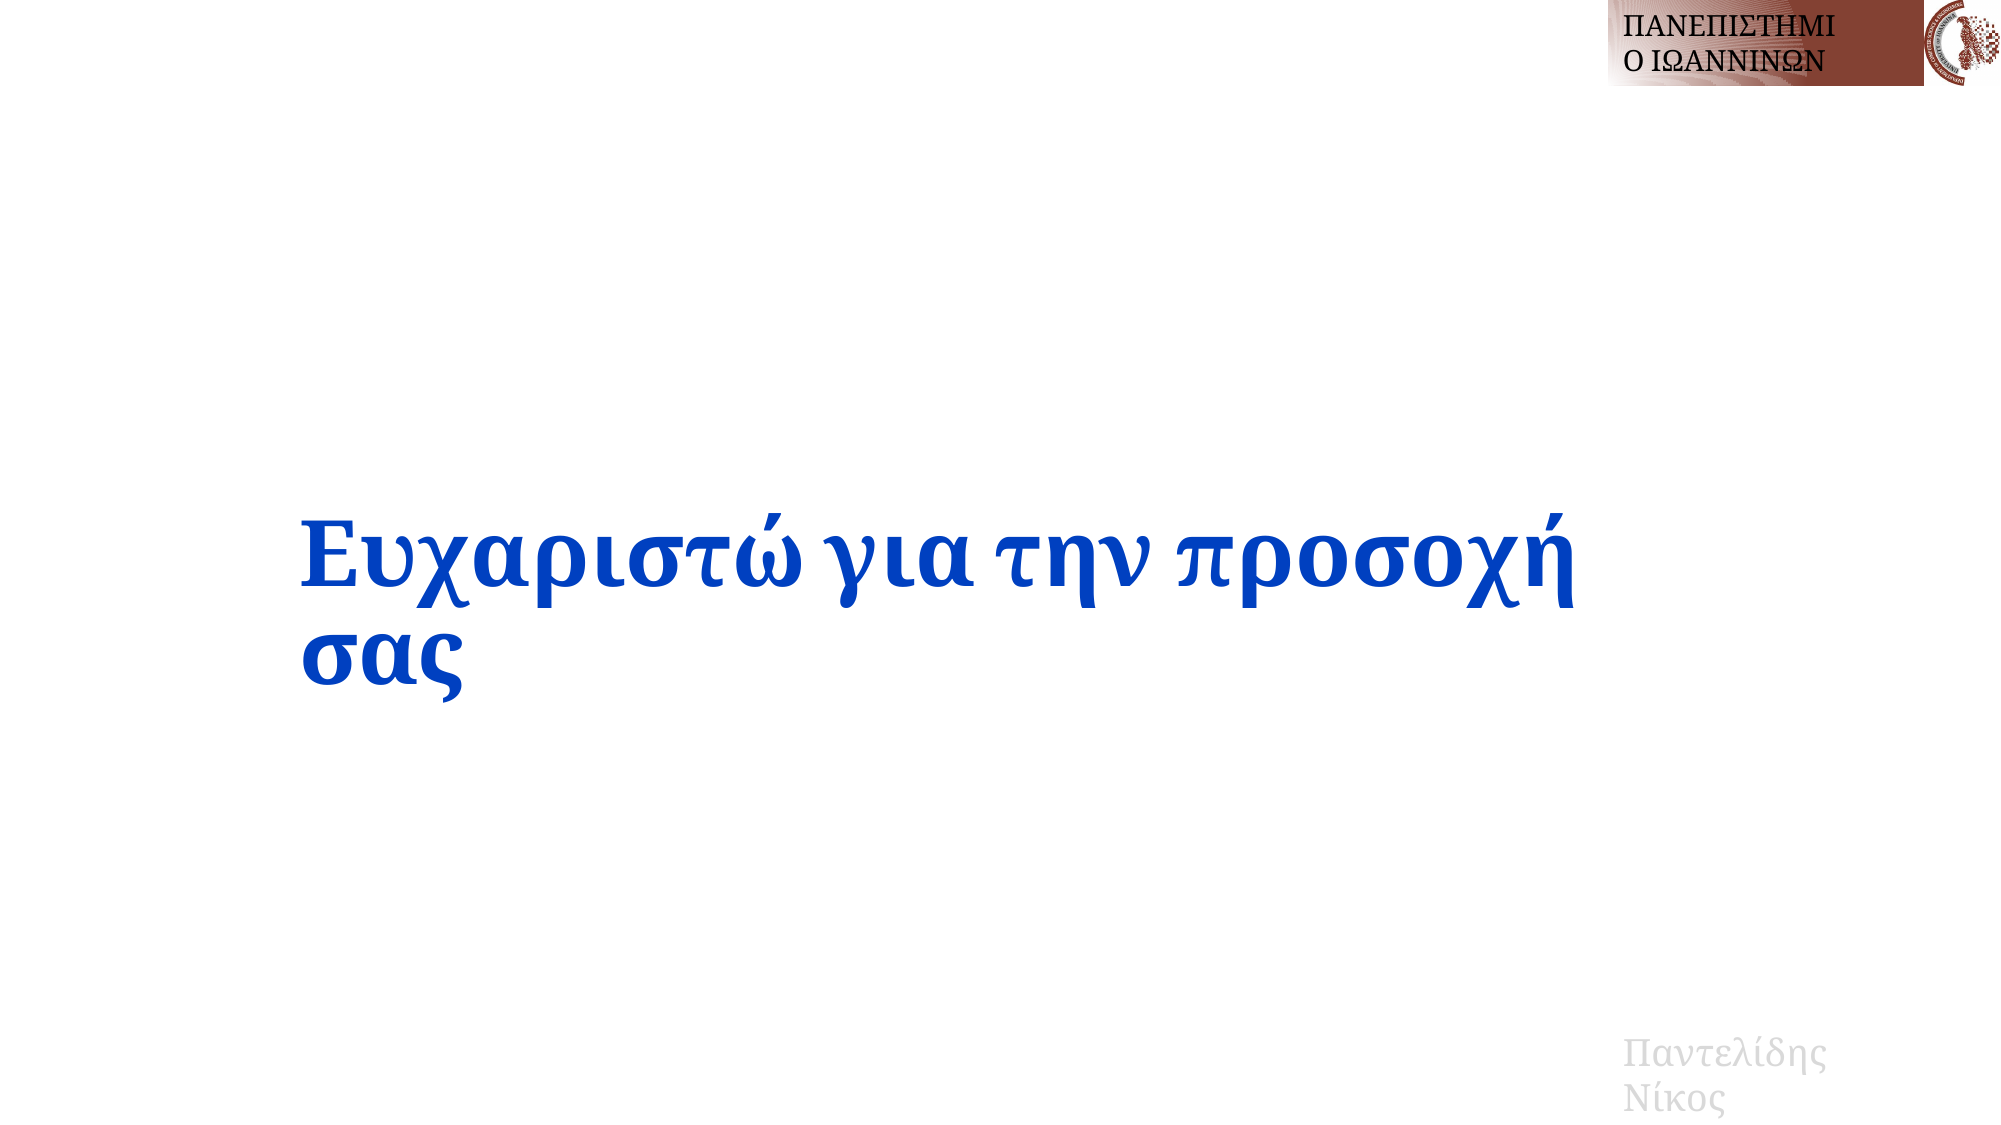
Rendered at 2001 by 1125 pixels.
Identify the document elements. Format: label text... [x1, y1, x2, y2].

text_box Ευχαριστώ για την προσοχή σας [284, 499, 1716, 626]
